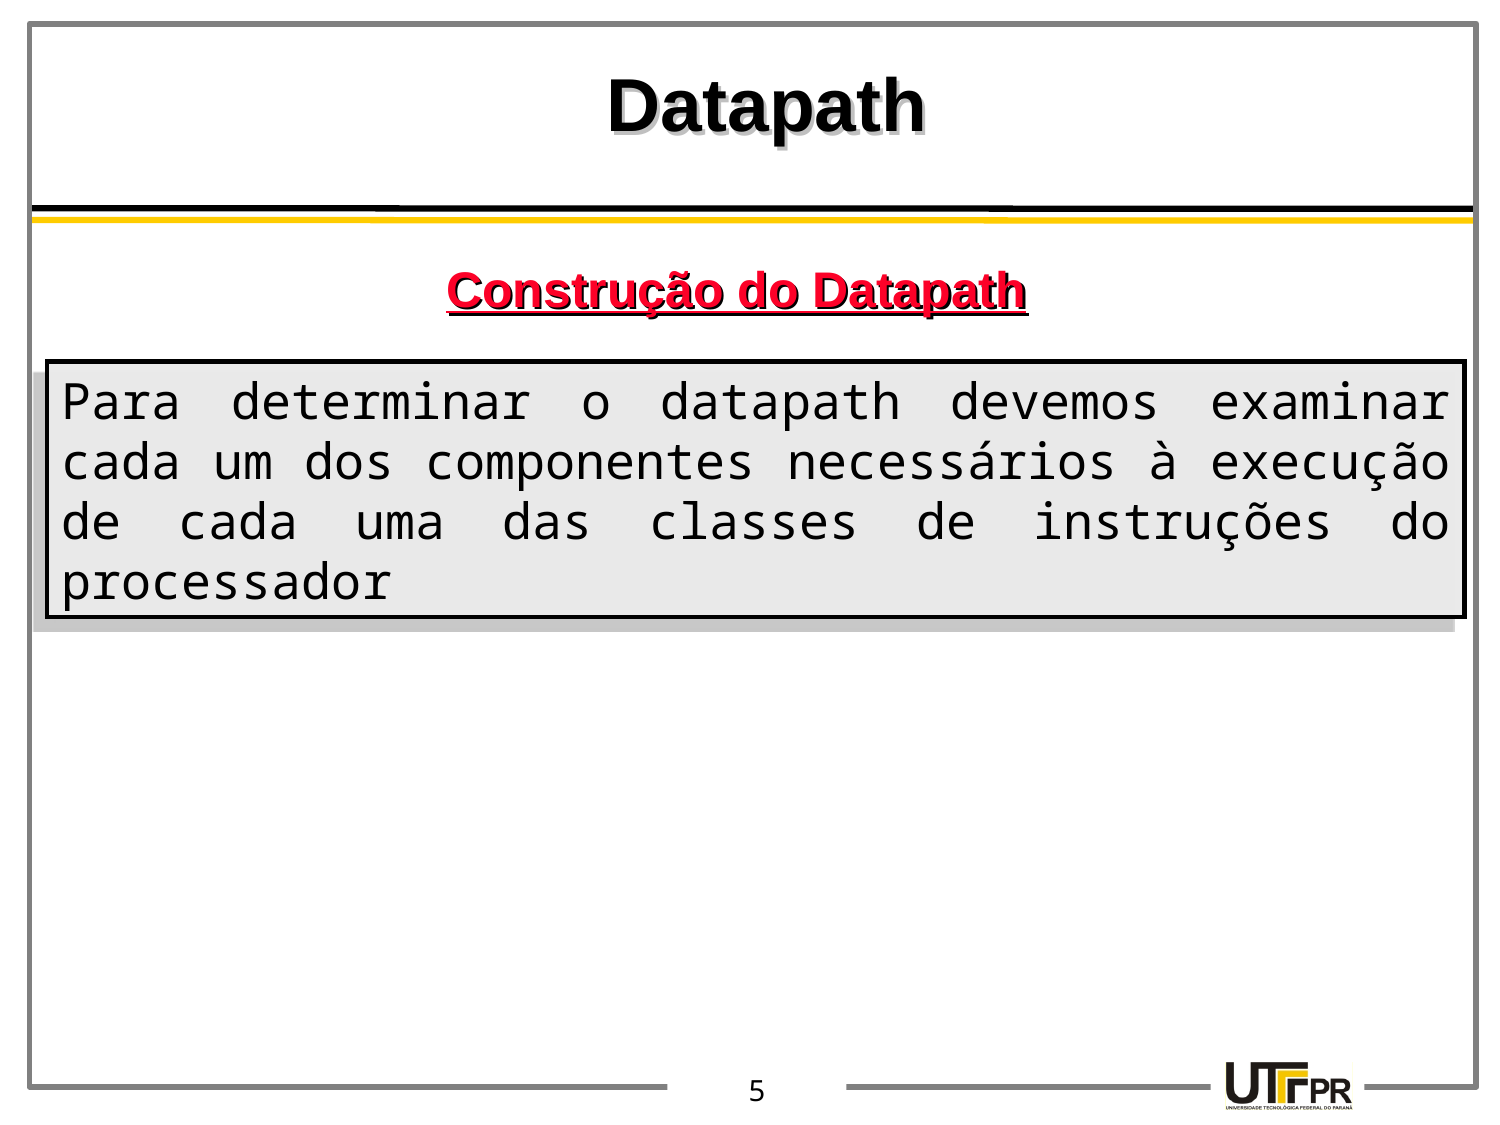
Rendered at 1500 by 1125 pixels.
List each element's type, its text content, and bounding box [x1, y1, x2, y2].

list Construção do Datapath [72, 257, 1400, 361]
text_box Para determinar o datapath devemos examinar cada um dos componentes necessários à execução de cada uma das classes de instruções do processador [47, 361, 1465, 618]
picture [1225, 1062, 1353, 1110]
title Datapath [29, 59, 1477, 207]
